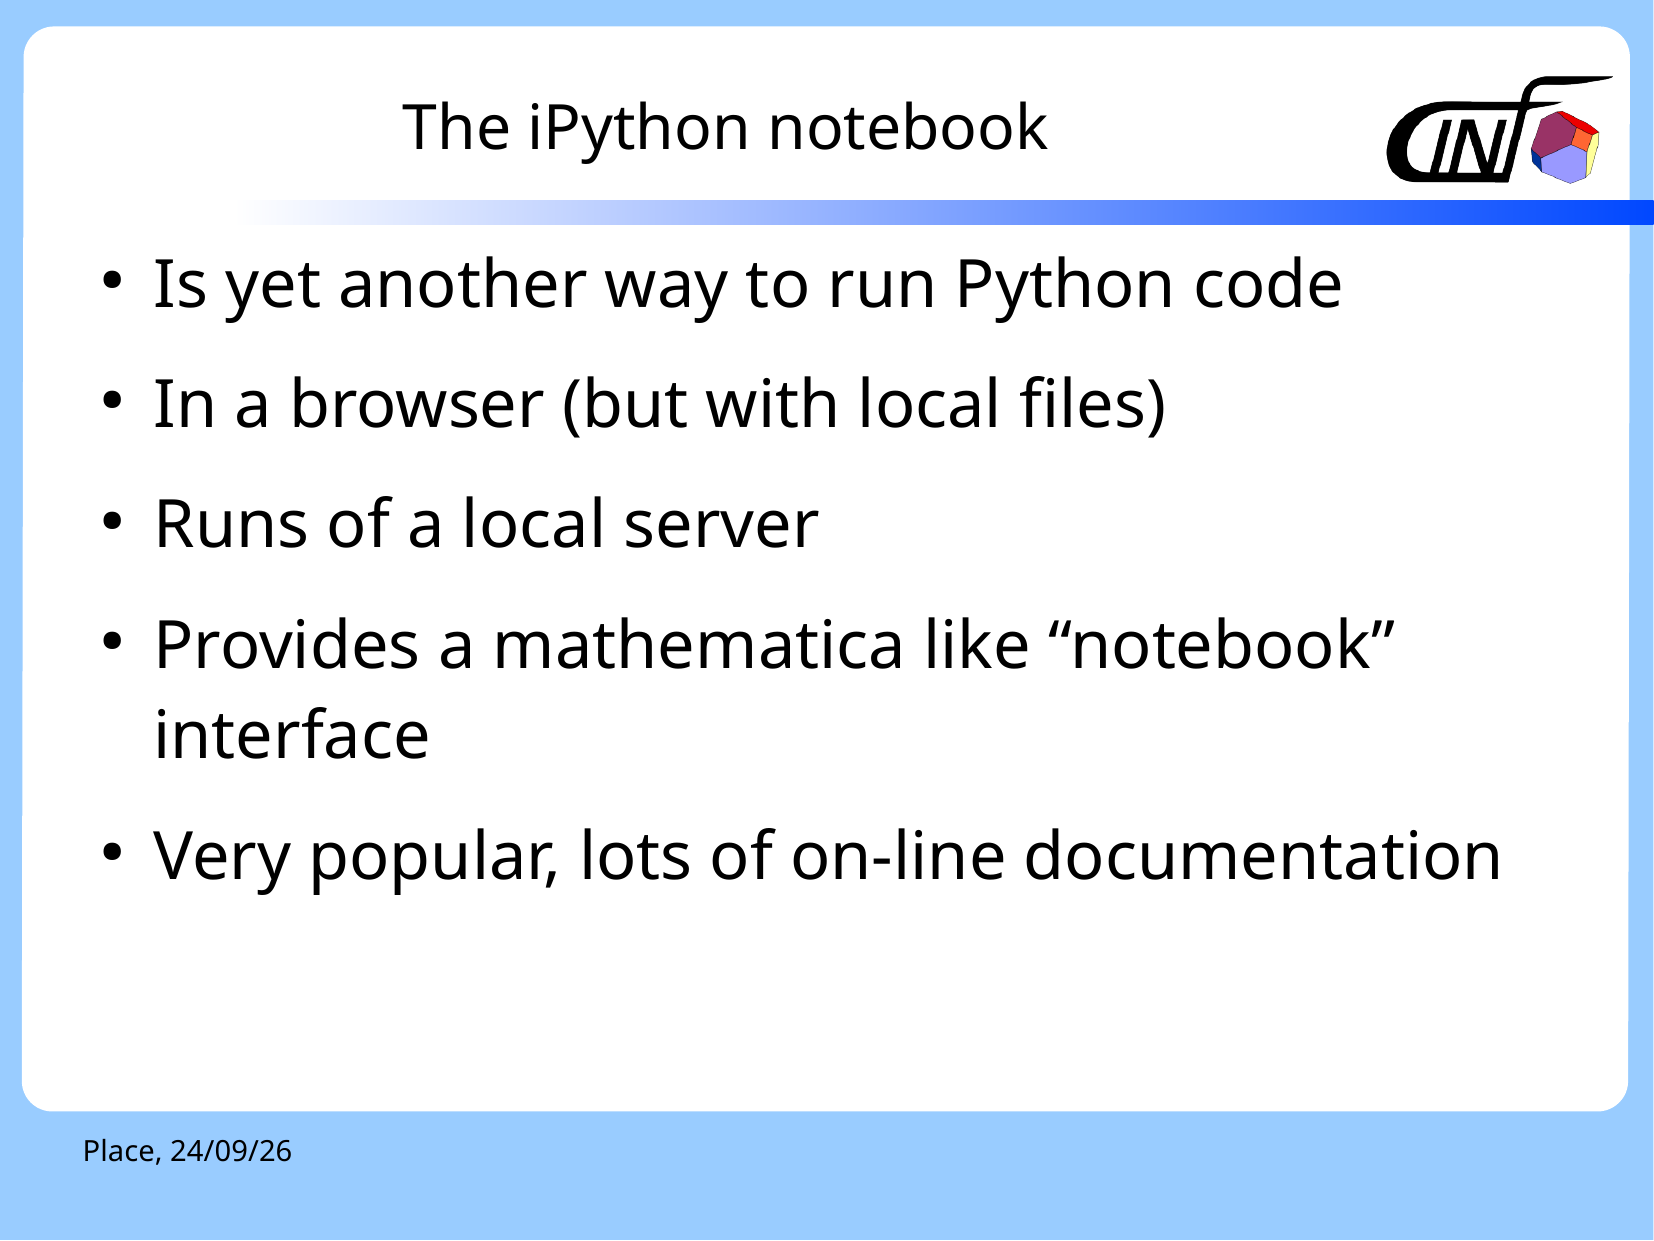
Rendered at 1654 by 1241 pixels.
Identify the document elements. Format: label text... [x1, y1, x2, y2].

list Is yet another way to run Python code In a browser (but with local files) Runs of a local server Provides a mathematica like “notebook” interface Very popular, lots of on-line documentation [82, 236, 1583, 1055]
title The iPython notebook [82, 49, 1371, 201]
picture [1386, 76, 1613, 184]
